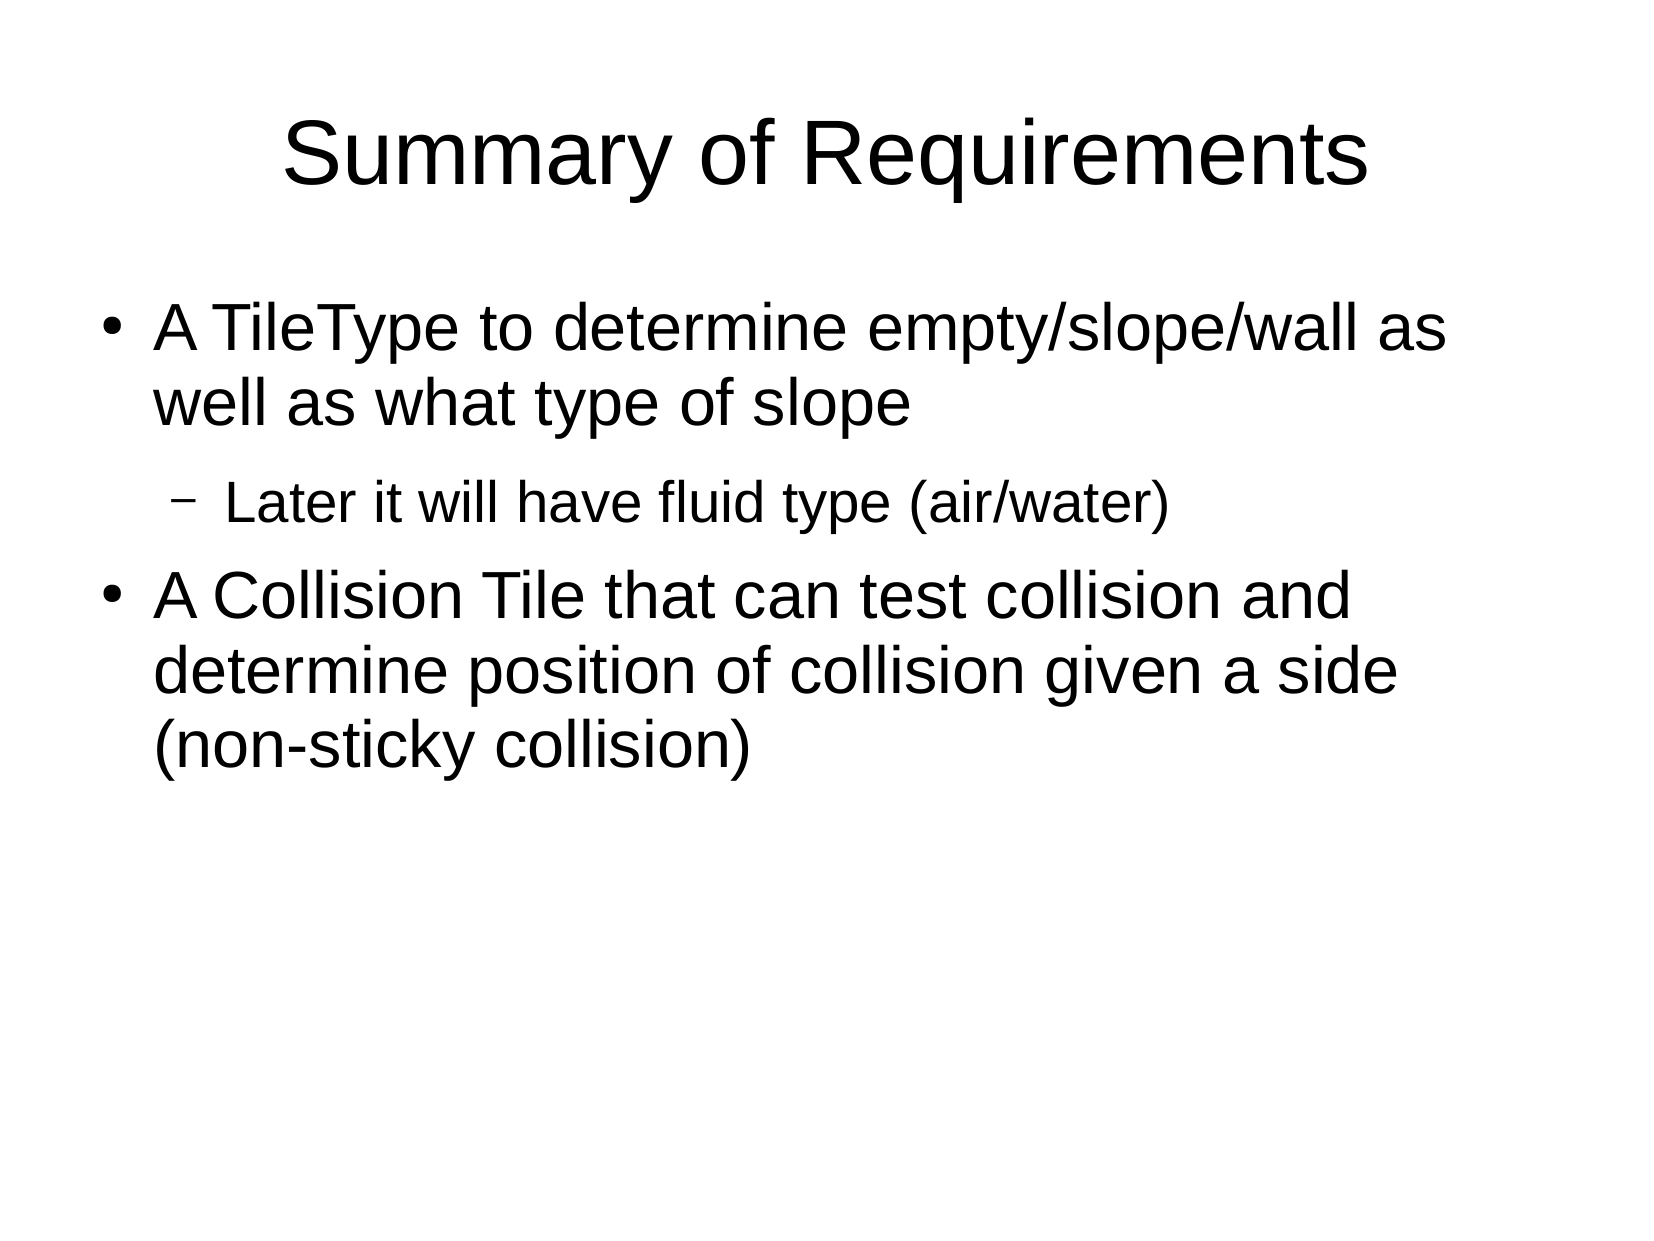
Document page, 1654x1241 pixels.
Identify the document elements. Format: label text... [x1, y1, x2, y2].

title Summary of Requirements [82, 49, 1571, 257]
list A TileType to determine empty/slope/wall as well as what type of slope Later it will have fluid type (air/water) A Collision Tile that can test collision and determine position of collision given a side (non-sticky collision) [82, 290, 1571, 1171]
